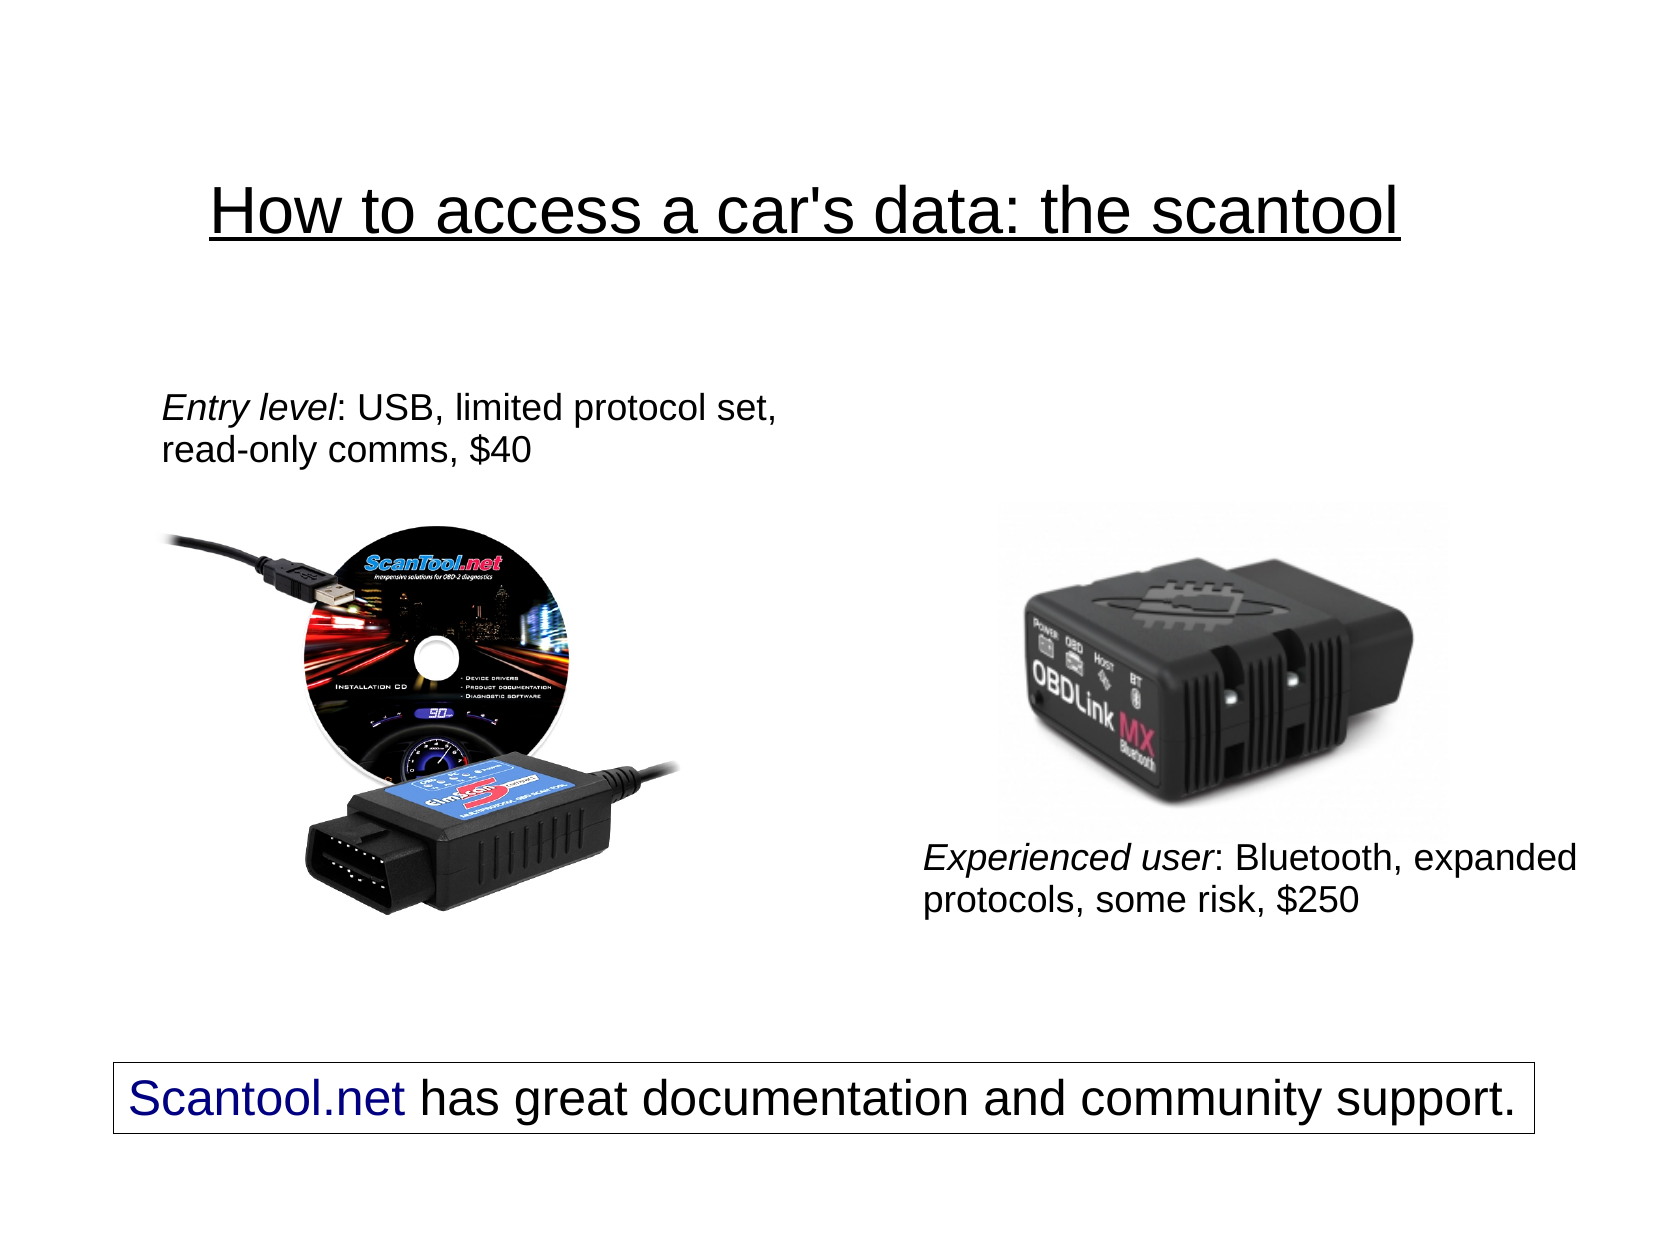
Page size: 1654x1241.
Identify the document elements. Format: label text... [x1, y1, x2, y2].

picture [998, 447, 1449, 828]
text_box Experienced user: Bluetooth, expanded protocols, some risk, $250 [908, 828, 1593, 928]
picture [153, 492, 699, 943]
text_box Entry level: USB, limited protocol set, read-only comms, $40 [146, 378, 804, 478]
title How to access a car's data: the scantool [60, 107, 1550, 315]
text_box Scantool.net has great documentation and community support. [113, 1062, 1535, 1134]
